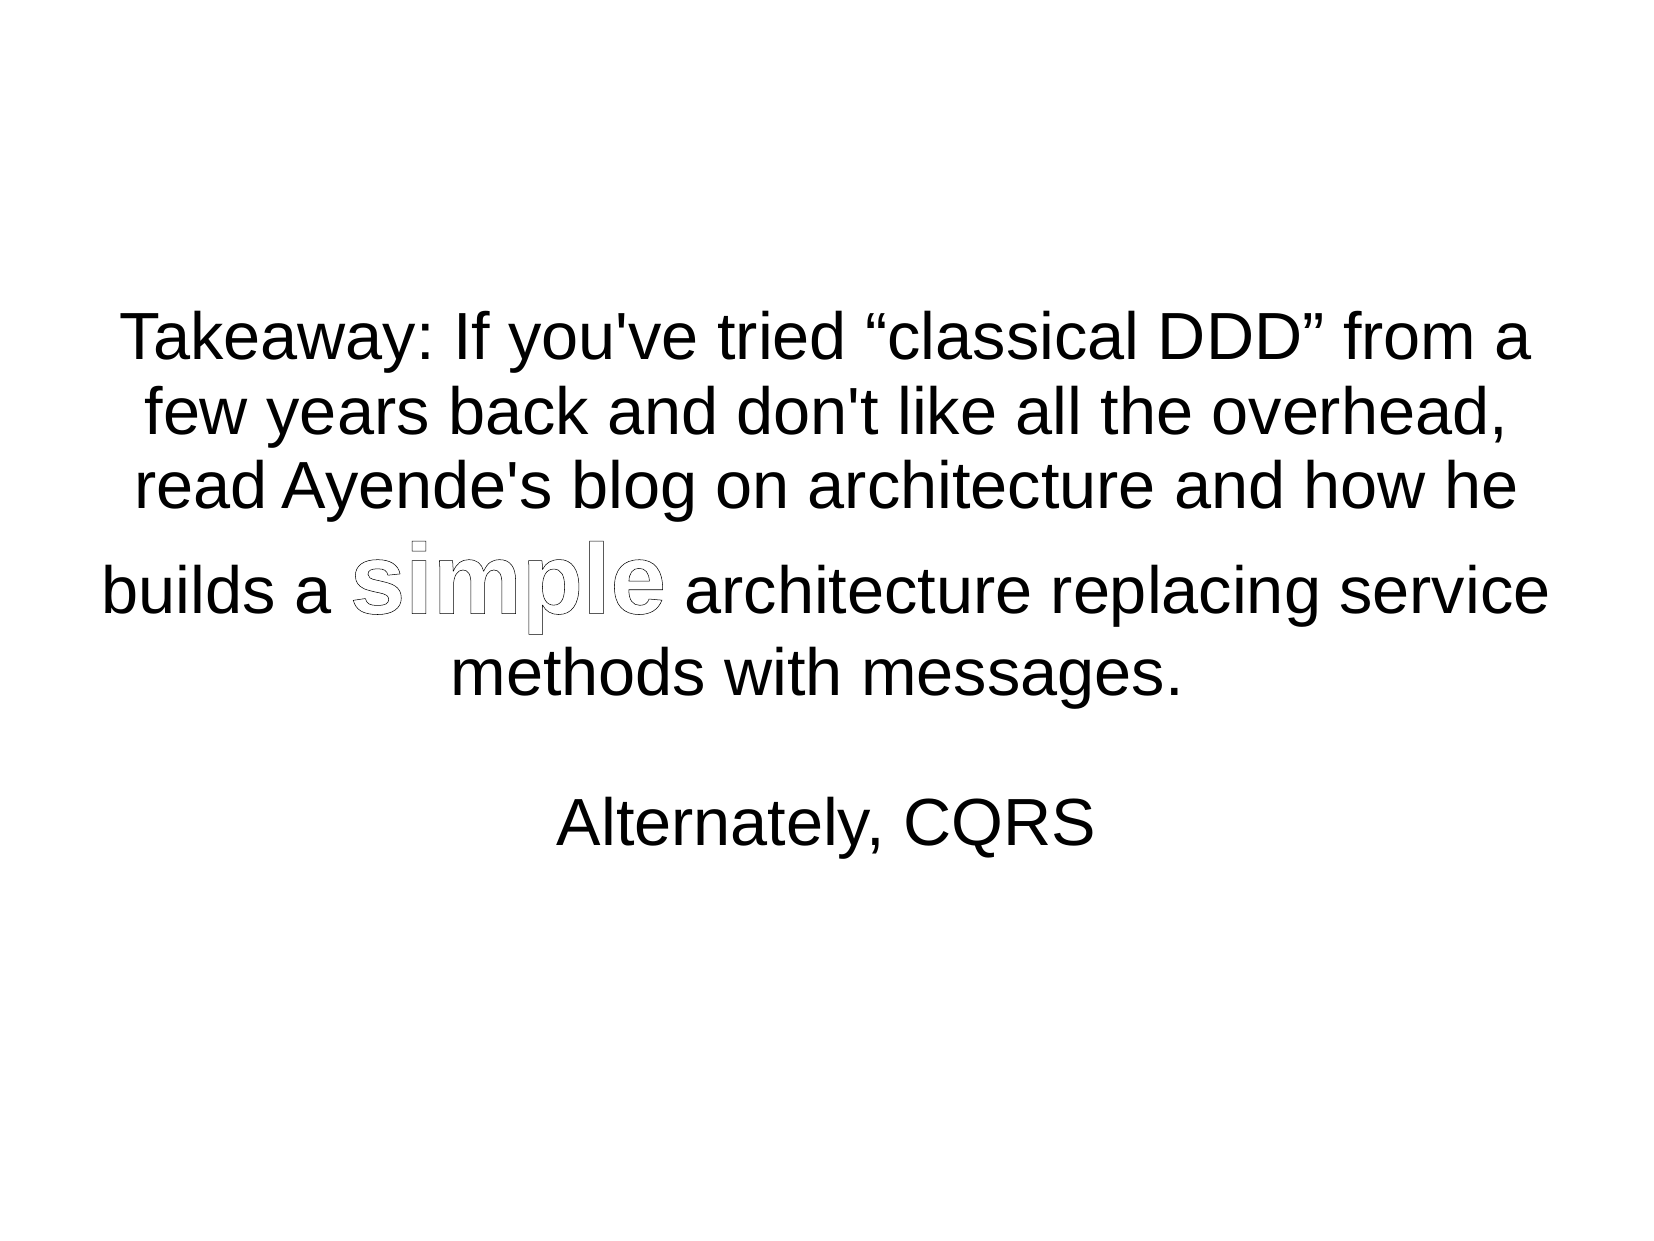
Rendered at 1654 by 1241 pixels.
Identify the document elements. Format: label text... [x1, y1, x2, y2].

subtitle Takeaway: If you've tried “classical DDD” from a few years back and don't like all the overhead, read Ayende's blog on architecture and how he builds a simple architecture replacing service methods with messages. Alternately, CQRS [82, 49, 1571, 1109]
